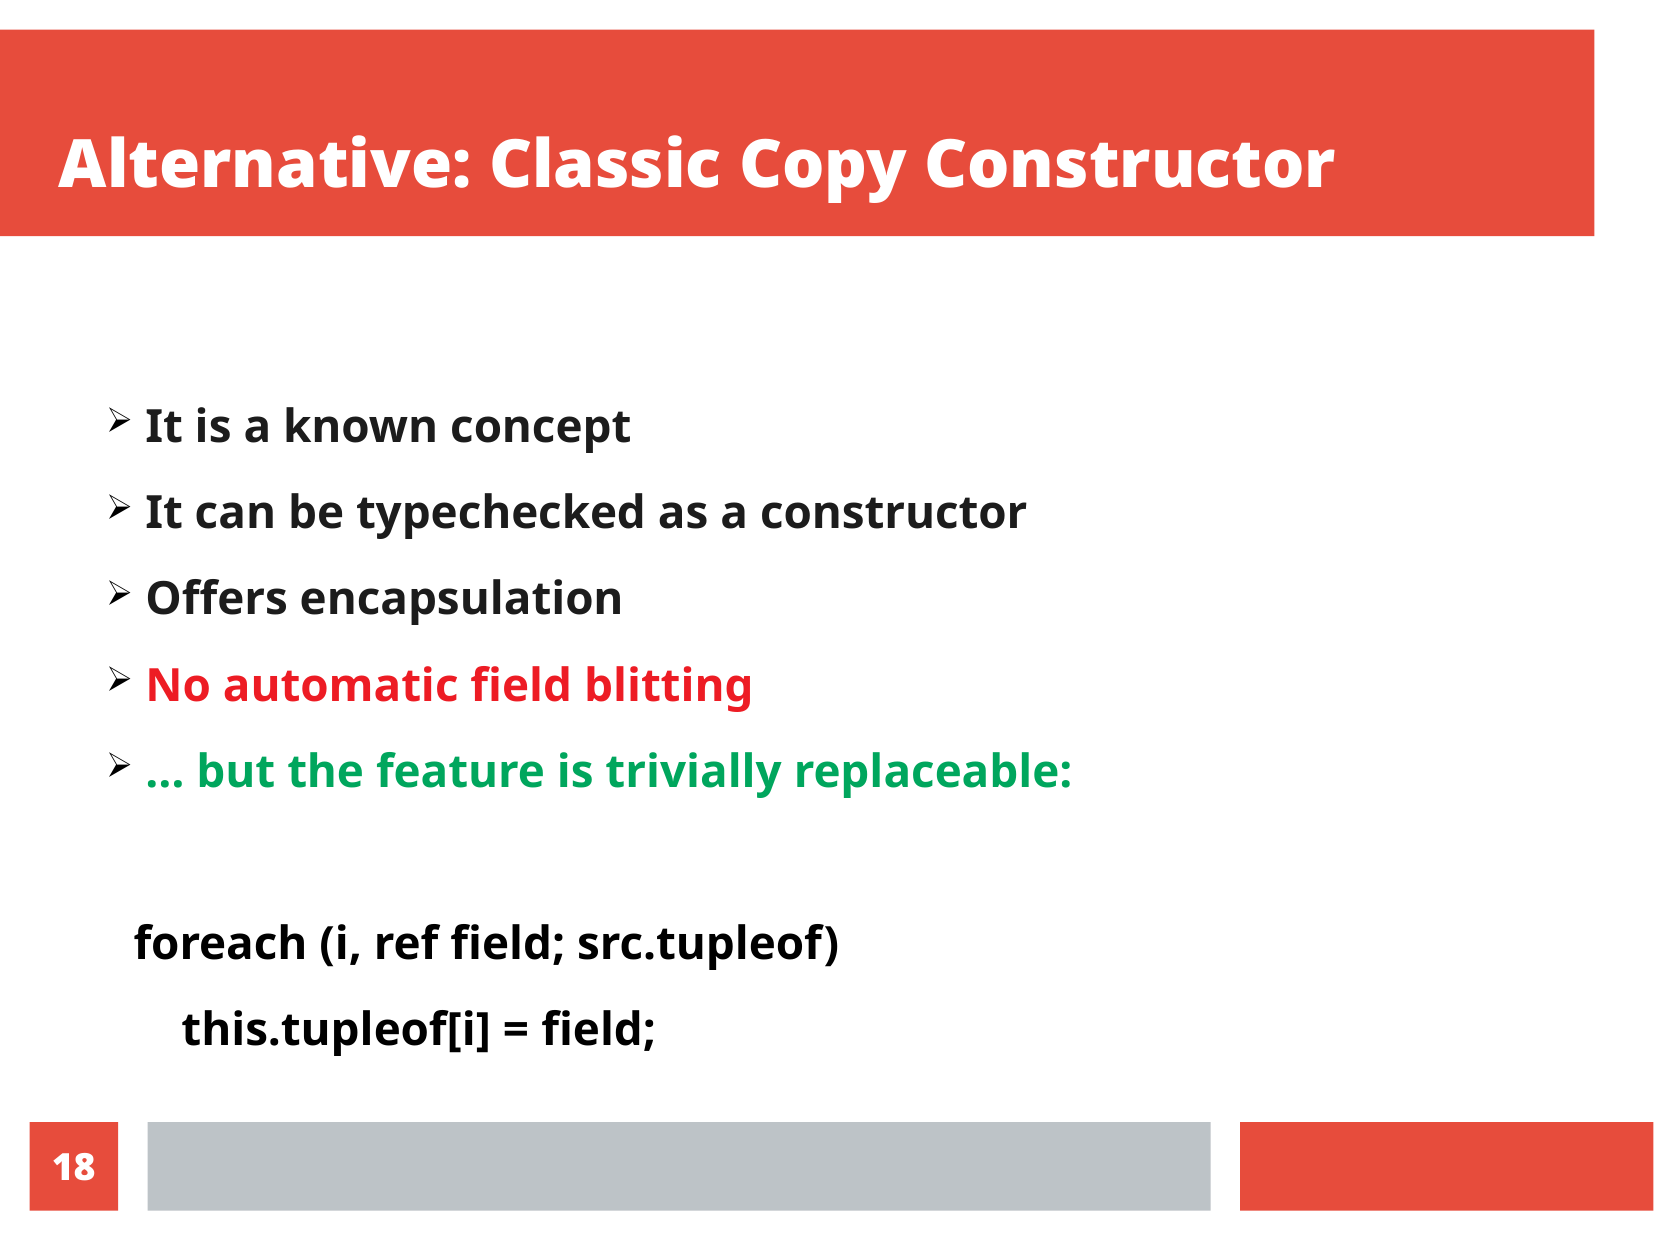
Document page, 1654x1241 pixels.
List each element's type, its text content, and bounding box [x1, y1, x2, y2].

title Alternative: Classic Copy Constructor [59, 59, 1595, 207]
list It is a known concept It can be typechecked as a constructor Offers encapsulation No automatic field blitting … but the feature is trivially replaceable: foreach (i, ref field; src.tupleof) this.tupleof[i] = field; [59, 324, 1565, 1093]
